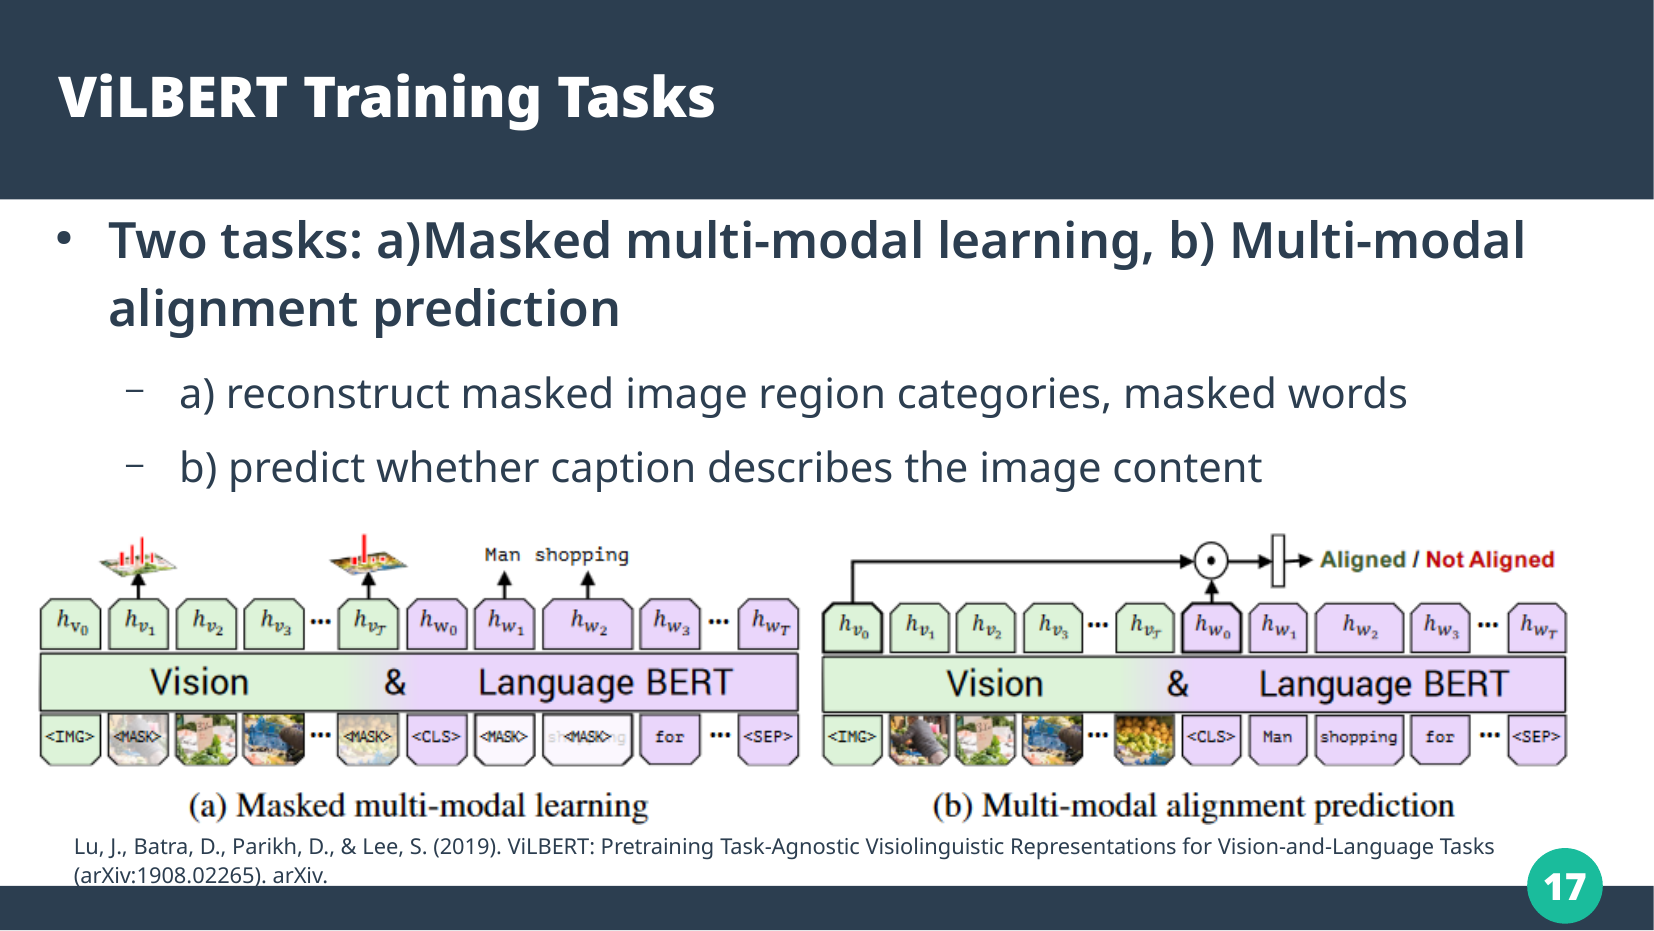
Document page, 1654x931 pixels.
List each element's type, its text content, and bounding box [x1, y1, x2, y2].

title ViLBERT Training Tasks [59, 37, 1595, 155]
text_box Lu, J., Batra, D., Parikh, D., & Lee, S. (2019). ViLBERT: Pretraining Task-Agnostic Visiolinguistic Representations for Vision-and-Language Tasks (arXiv:1908.02265). arXiv. [59, 821, 1613, 901]
list Two tasks: a)Masked multi-modal learning, b) Multi-modal alignment prediction a) reconstruct masked image region categories, masked words b) predict whether caption describes the image content [37, 204, 1573, 524]
picture [37, 524, 1576, 825]
